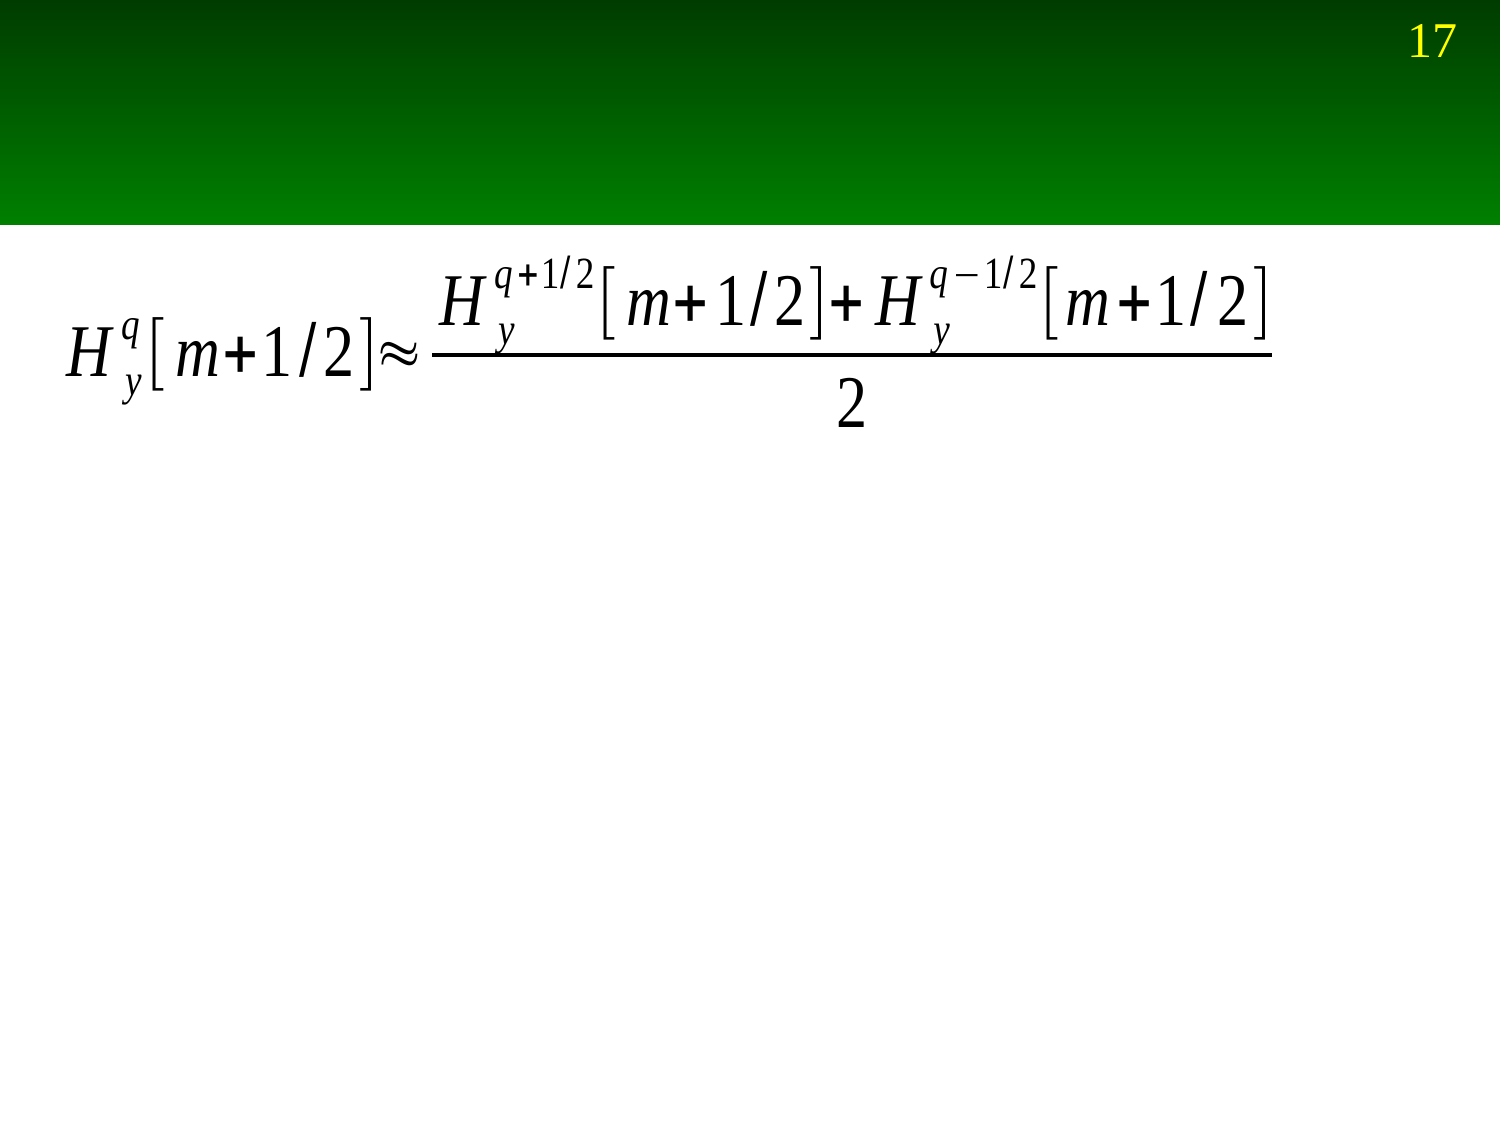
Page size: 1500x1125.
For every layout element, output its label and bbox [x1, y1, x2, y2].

chart [47, 246, 1289, 447]
